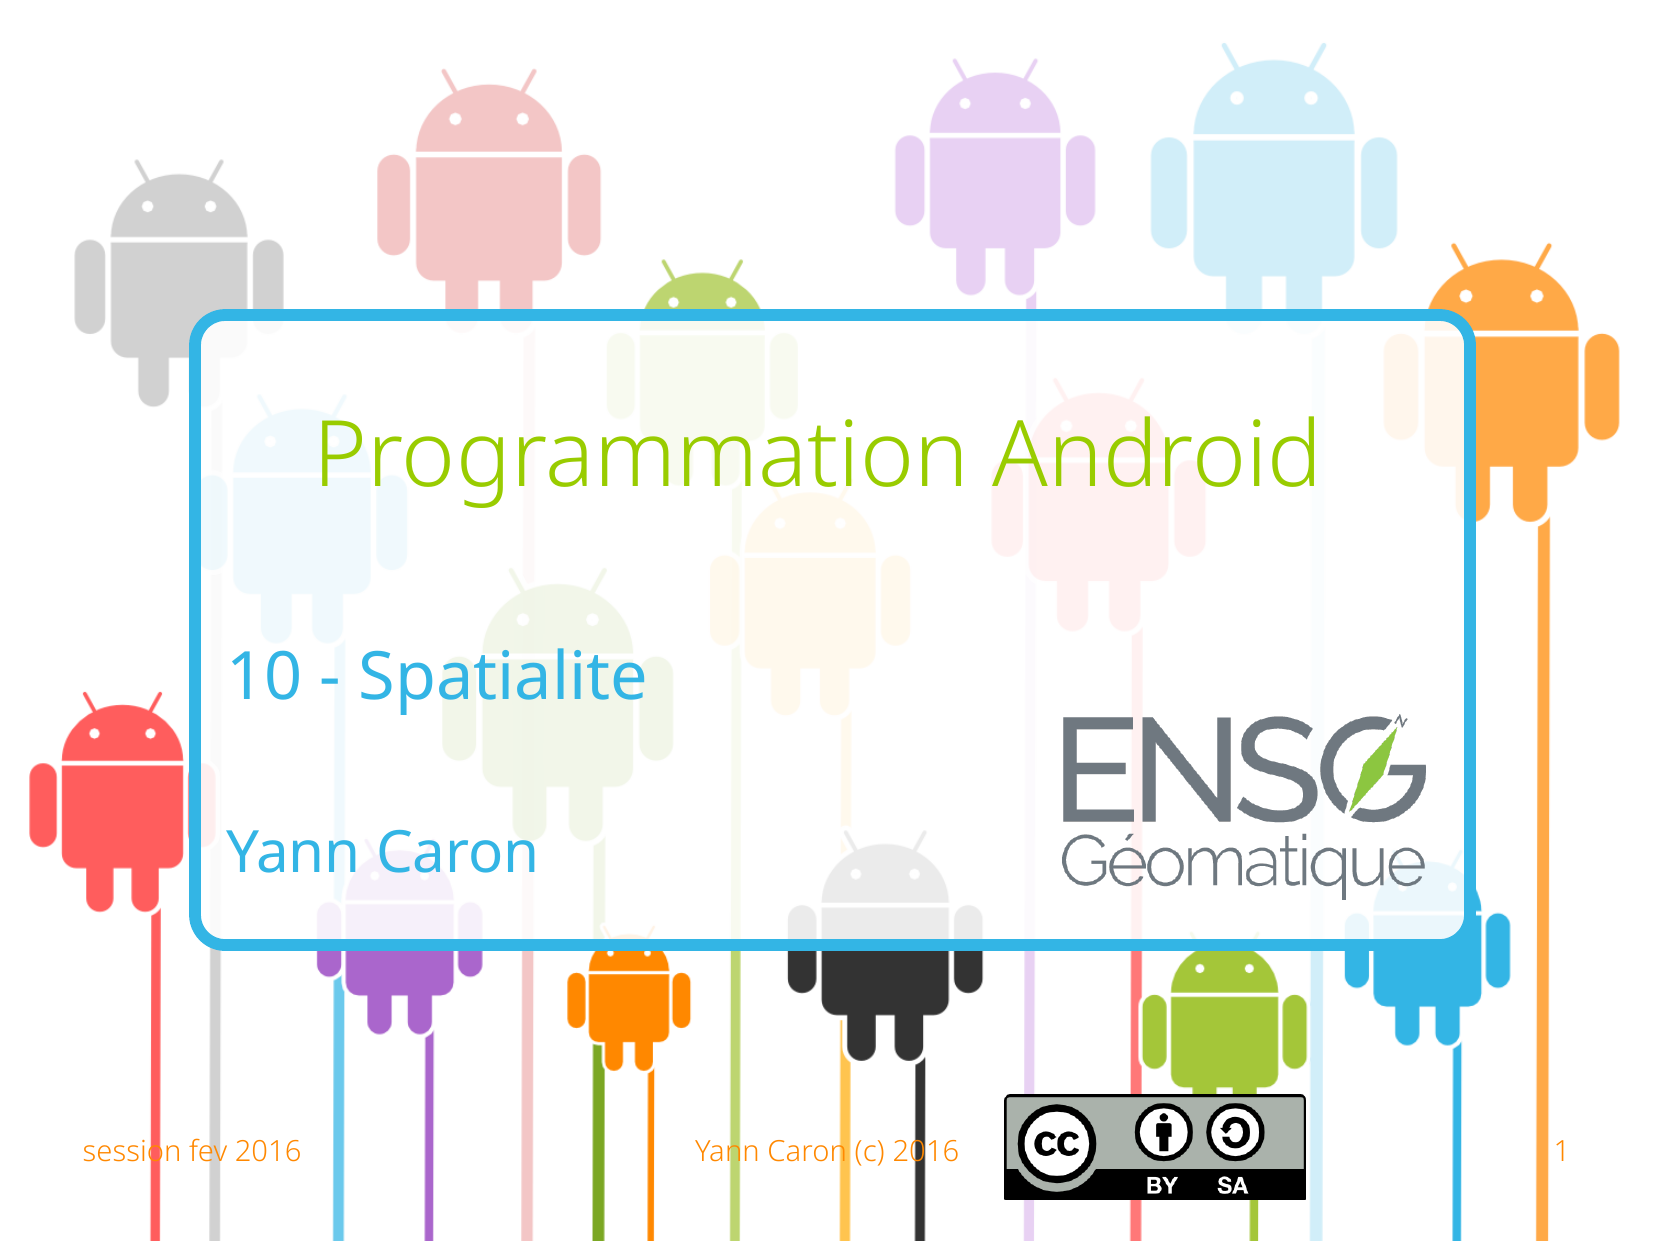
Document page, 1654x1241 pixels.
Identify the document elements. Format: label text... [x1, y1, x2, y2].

title Programmation Android [75, 330, 1563, 573]
text_box [199, 315, 1466, 330]
text_box [195, 573, 1471, 946]
picture [16, 9, 1637, 1241]
text_box 10 - Spatialite Yann Caron [225, 585, 1111, 933]
